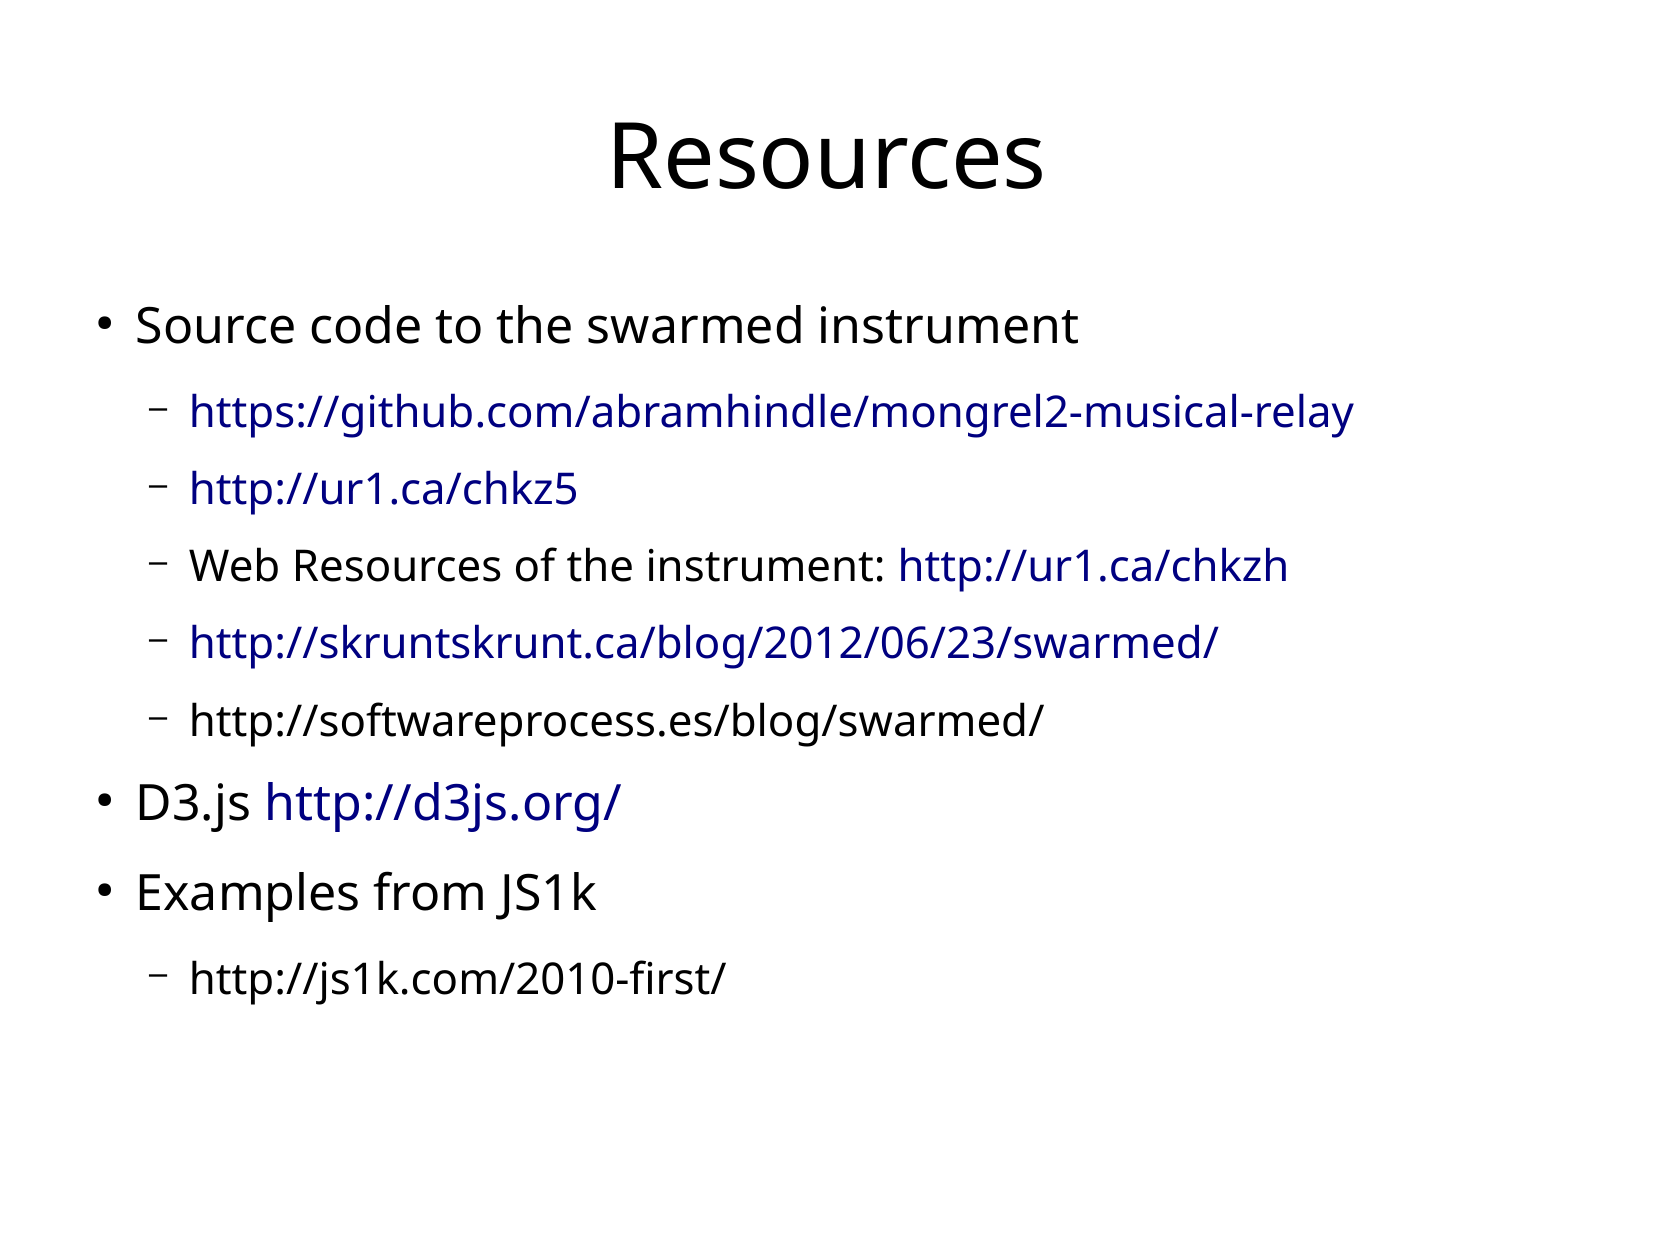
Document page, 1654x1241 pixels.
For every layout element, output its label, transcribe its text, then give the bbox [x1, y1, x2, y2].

title Resources [82, 49, 1571, 257]
list Source code to the swarmed instrument https://github.com/abramhindle/mongrel2-musical-relay http://ur1.ca/chkz5 Web Resources of the instrument: http://ur1.ca/chkzh http://skruntskrunt.ca/blog/2012/06/23/swarmed/ http://softwareprocess.es/blog/swarmed/ D3.js http://d3js.org/ Examples from JS1k http://js1k.com/2010-first/ [82, 290, 1538, 1010]
